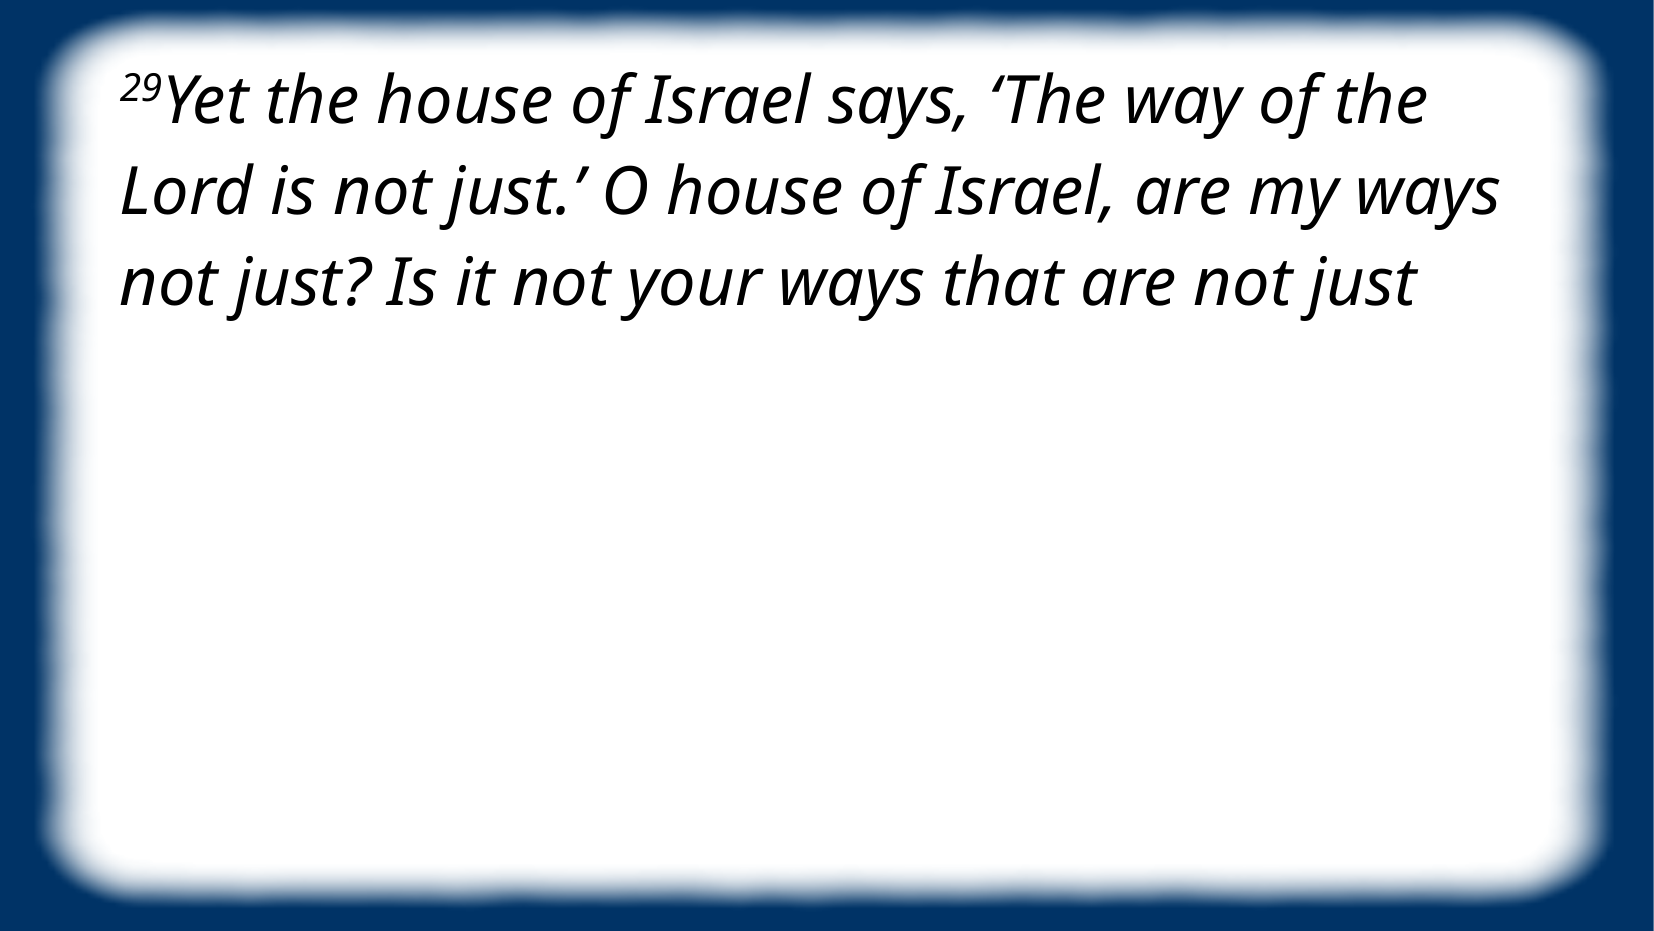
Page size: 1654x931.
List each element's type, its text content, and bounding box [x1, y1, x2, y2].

text_box 29Yet the house of Israel says, ‘The way of the Lord is not just.’ O house of Israel, are my ways not just? Is it not your ways that are not just [105, 45, 1561, 346]
picture [0, 0, 1654, 931]
